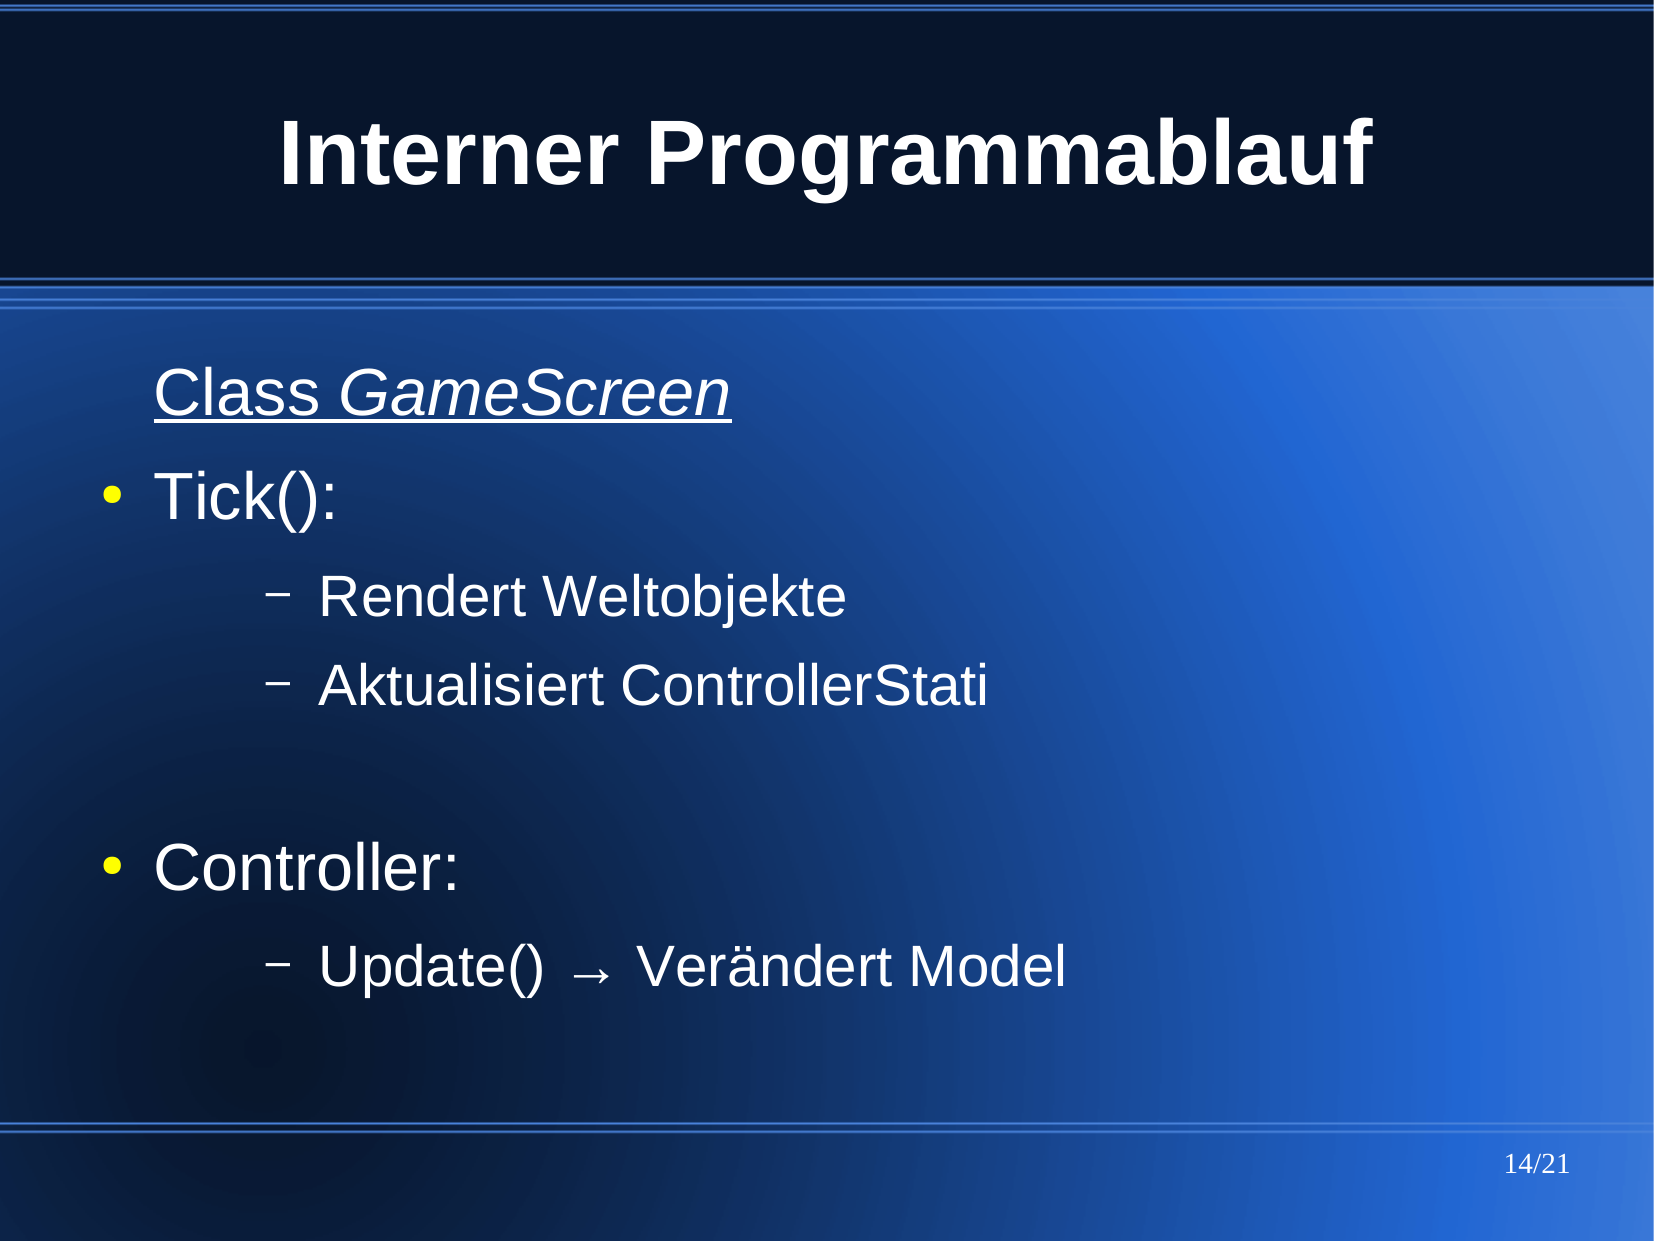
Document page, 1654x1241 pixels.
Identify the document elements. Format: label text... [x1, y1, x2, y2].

list Class GameScreen Tick(): Rendert Weltobjekte Aktualisiert ControllerStati Controller: Update() → Verändert Model [82, 355, 1571, 1087]
picture [0, 0, 1654, 1241]
title Interner Programmablauf [82, 49, 1571, 257]
